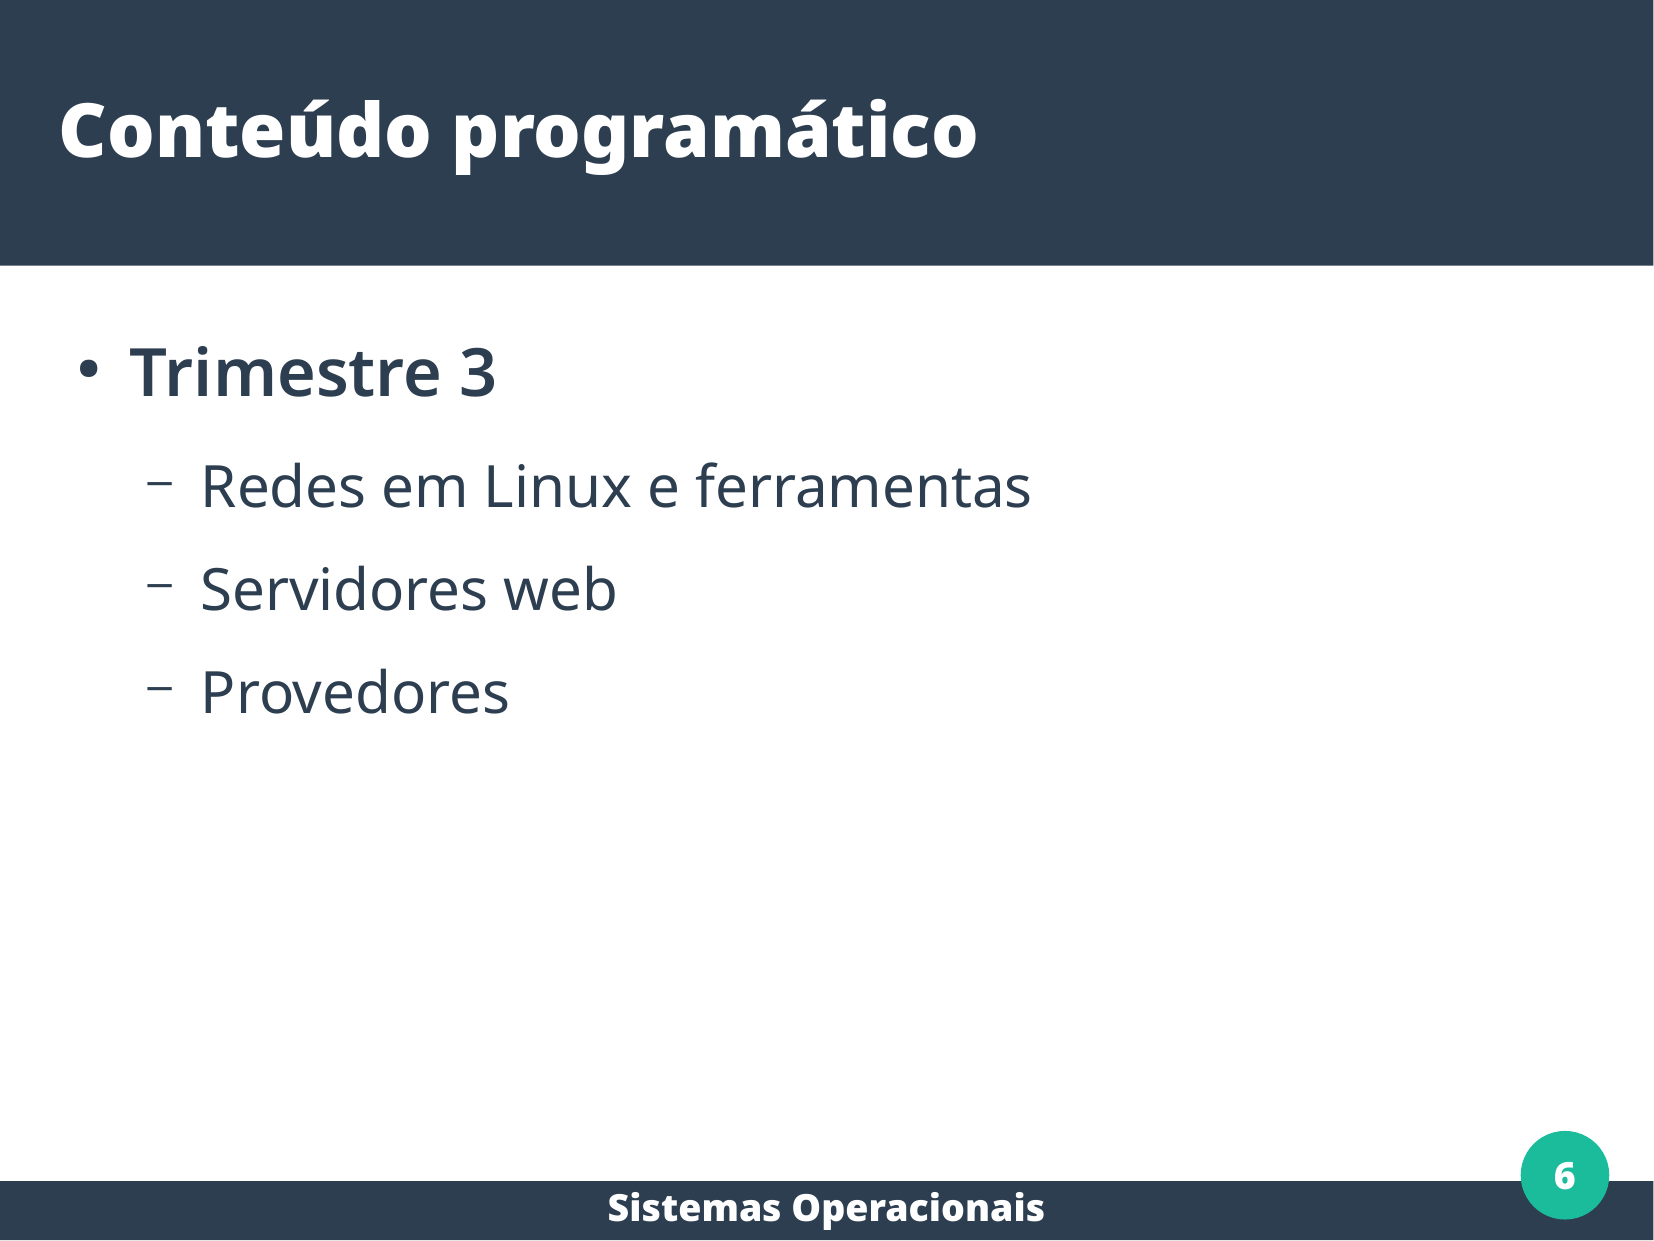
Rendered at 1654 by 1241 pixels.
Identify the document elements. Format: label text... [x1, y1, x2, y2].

title Conteúdo programático [59, 49, 1595, 207]
list Trimestre 3 Redes em Linux e ferramentas Servidores web Provedores [59, 324, 1595, 1152]
